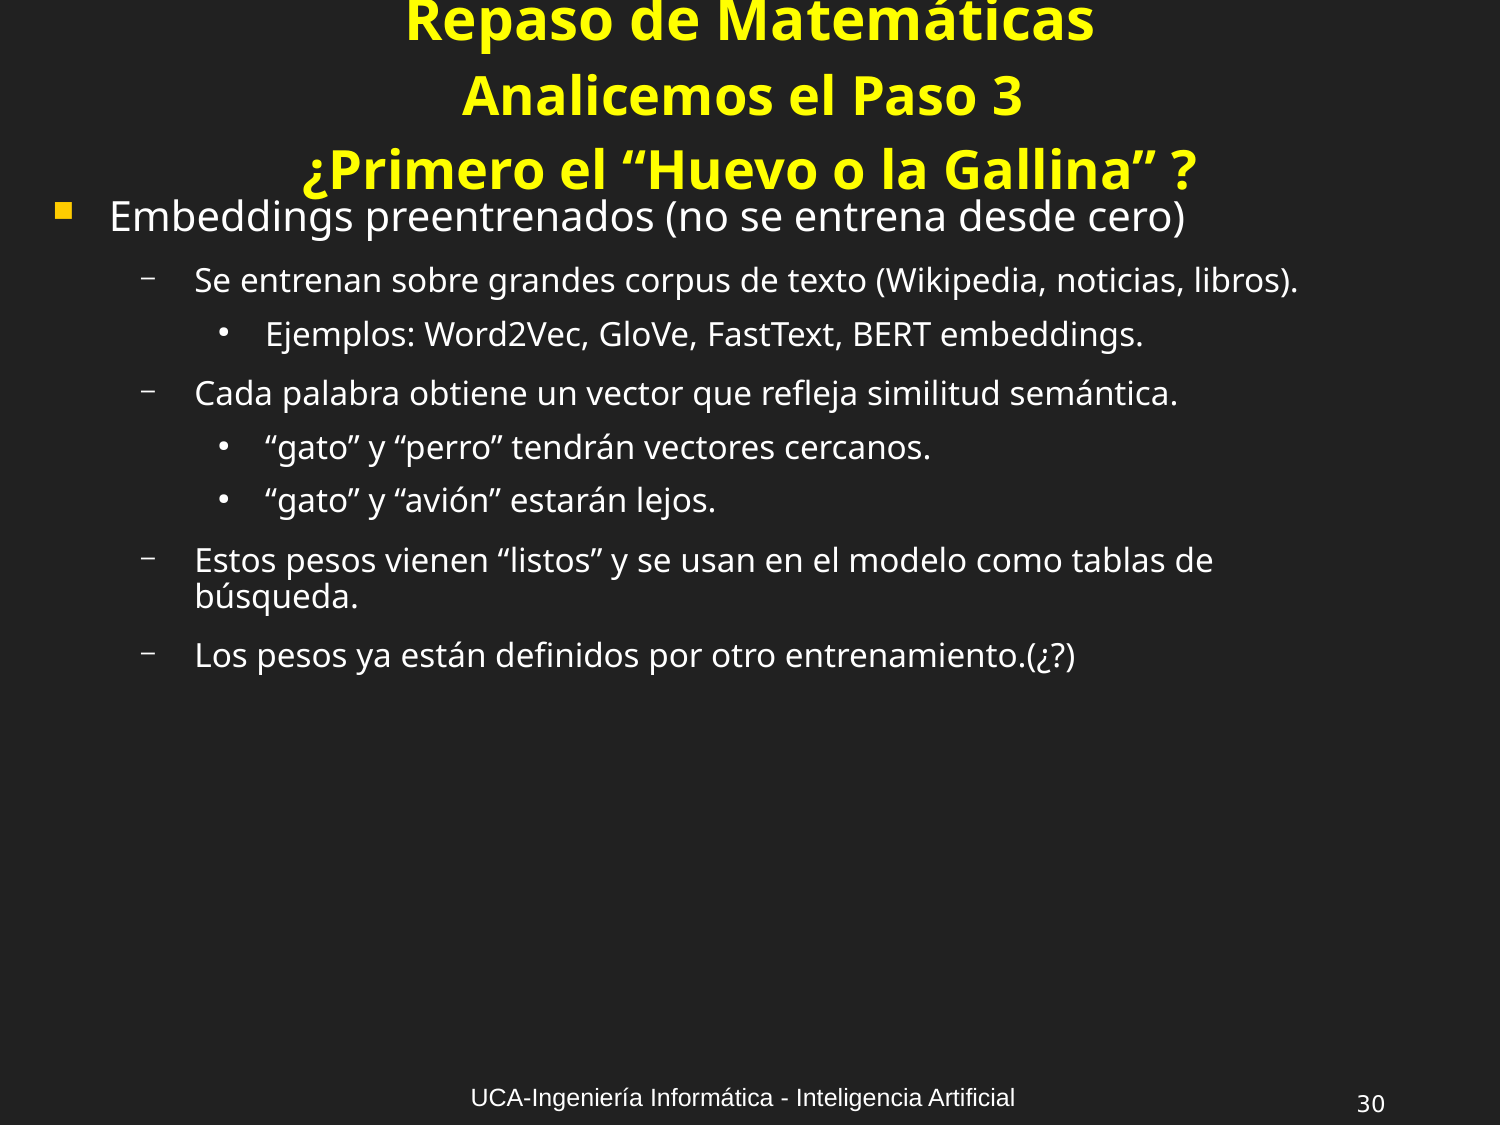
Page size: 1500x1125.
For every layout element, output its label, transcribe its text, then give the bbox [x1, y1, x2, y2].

list Embeddings preentrenados (no se entrena desde cero) Se entrenan sobre grandes corpus de texto (Wikipedia, noticias, libros). Ejemplos: Word2Vec, GloVe, FastText, BERT embeddings. Cada palabra obtiene un vector que refleja similitud semántica. “gato” y “perro” tendrán vectores cercanos. “gato” y “avión” estarán lejos. Estos pesos vienen “listos” y se usan en el modelo como tablas de búsqueda. Los pesos ya están definidos por otro entrenamiento.(¿?) [37, 187, 1388, 901]
title Repaso de Matemáticas Analicemos el Paso 3 ¿Primero el “Huevo o la Gallina” ? [75, 8, 1426, 176]
